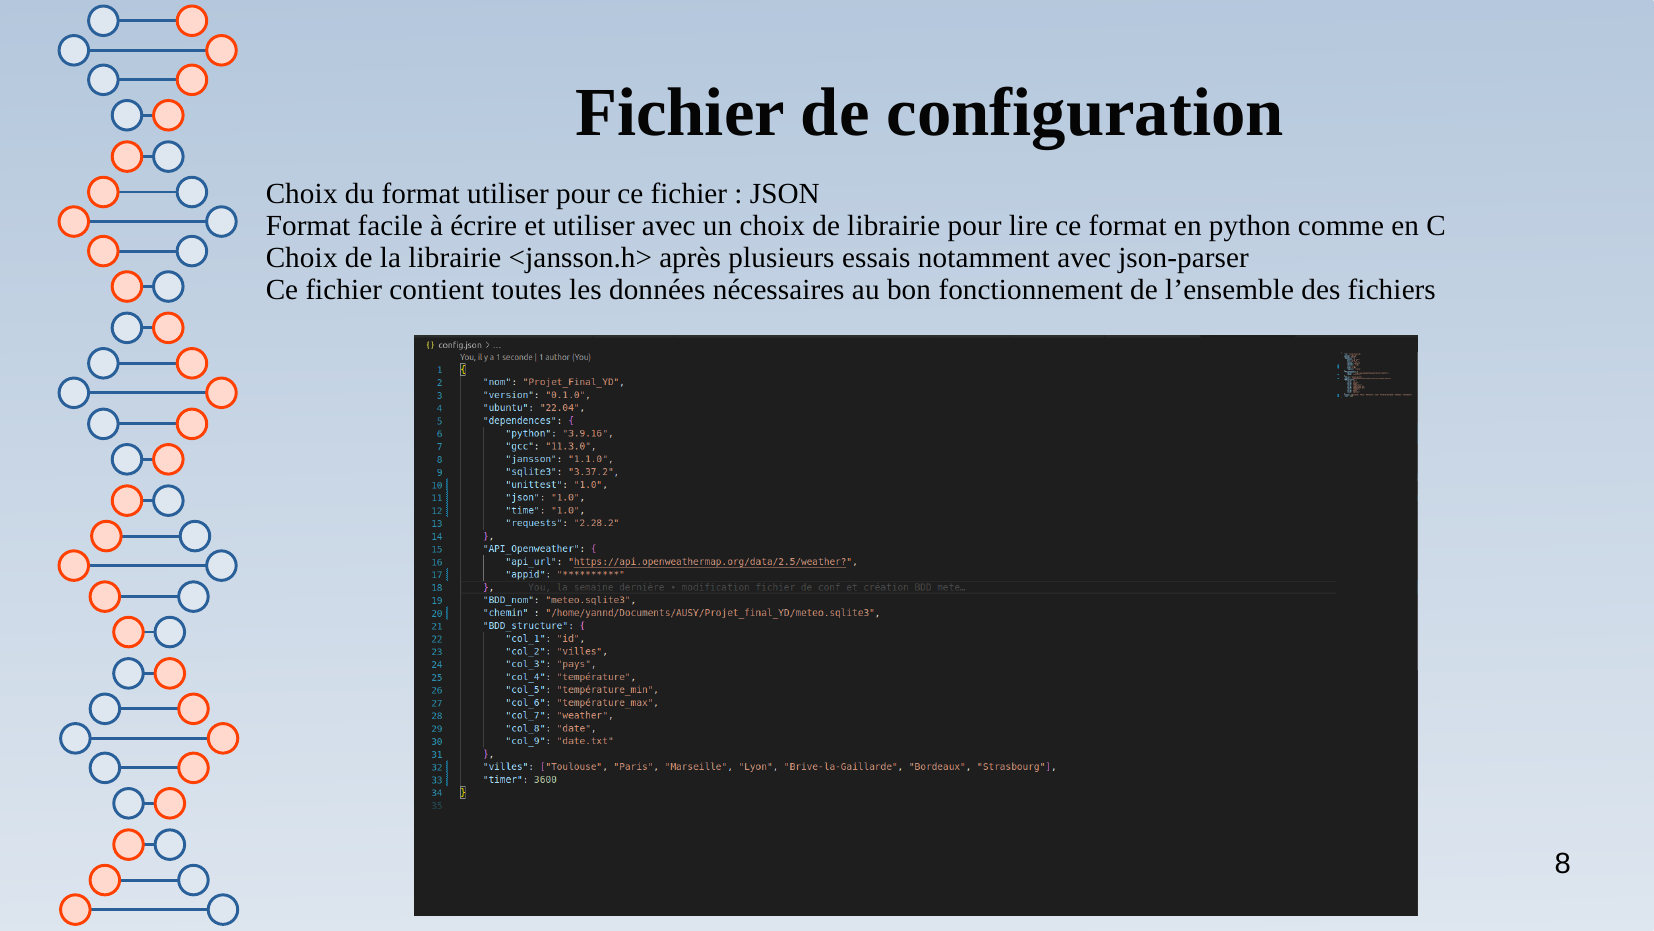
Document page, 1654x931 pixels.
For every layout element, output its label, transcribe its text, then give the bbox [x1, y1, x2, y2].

picture [414, 335, 1418, 916]
title Fichier de configuration [265, 35, 1595, 177]
subtitle Choix du format utiliser pour ce fichier : JSON Format facile à écrire et utiliser avec un choix de librairie pour lire ce format en python comme en C Choix de la librairie <jansson.h> après plusieurs essais notamment avec json-parser Ce fichier contient toutes les données nécessaires au bon fonctionnement de l’ensemble des fichiers [265, 177, 1595, 325]
